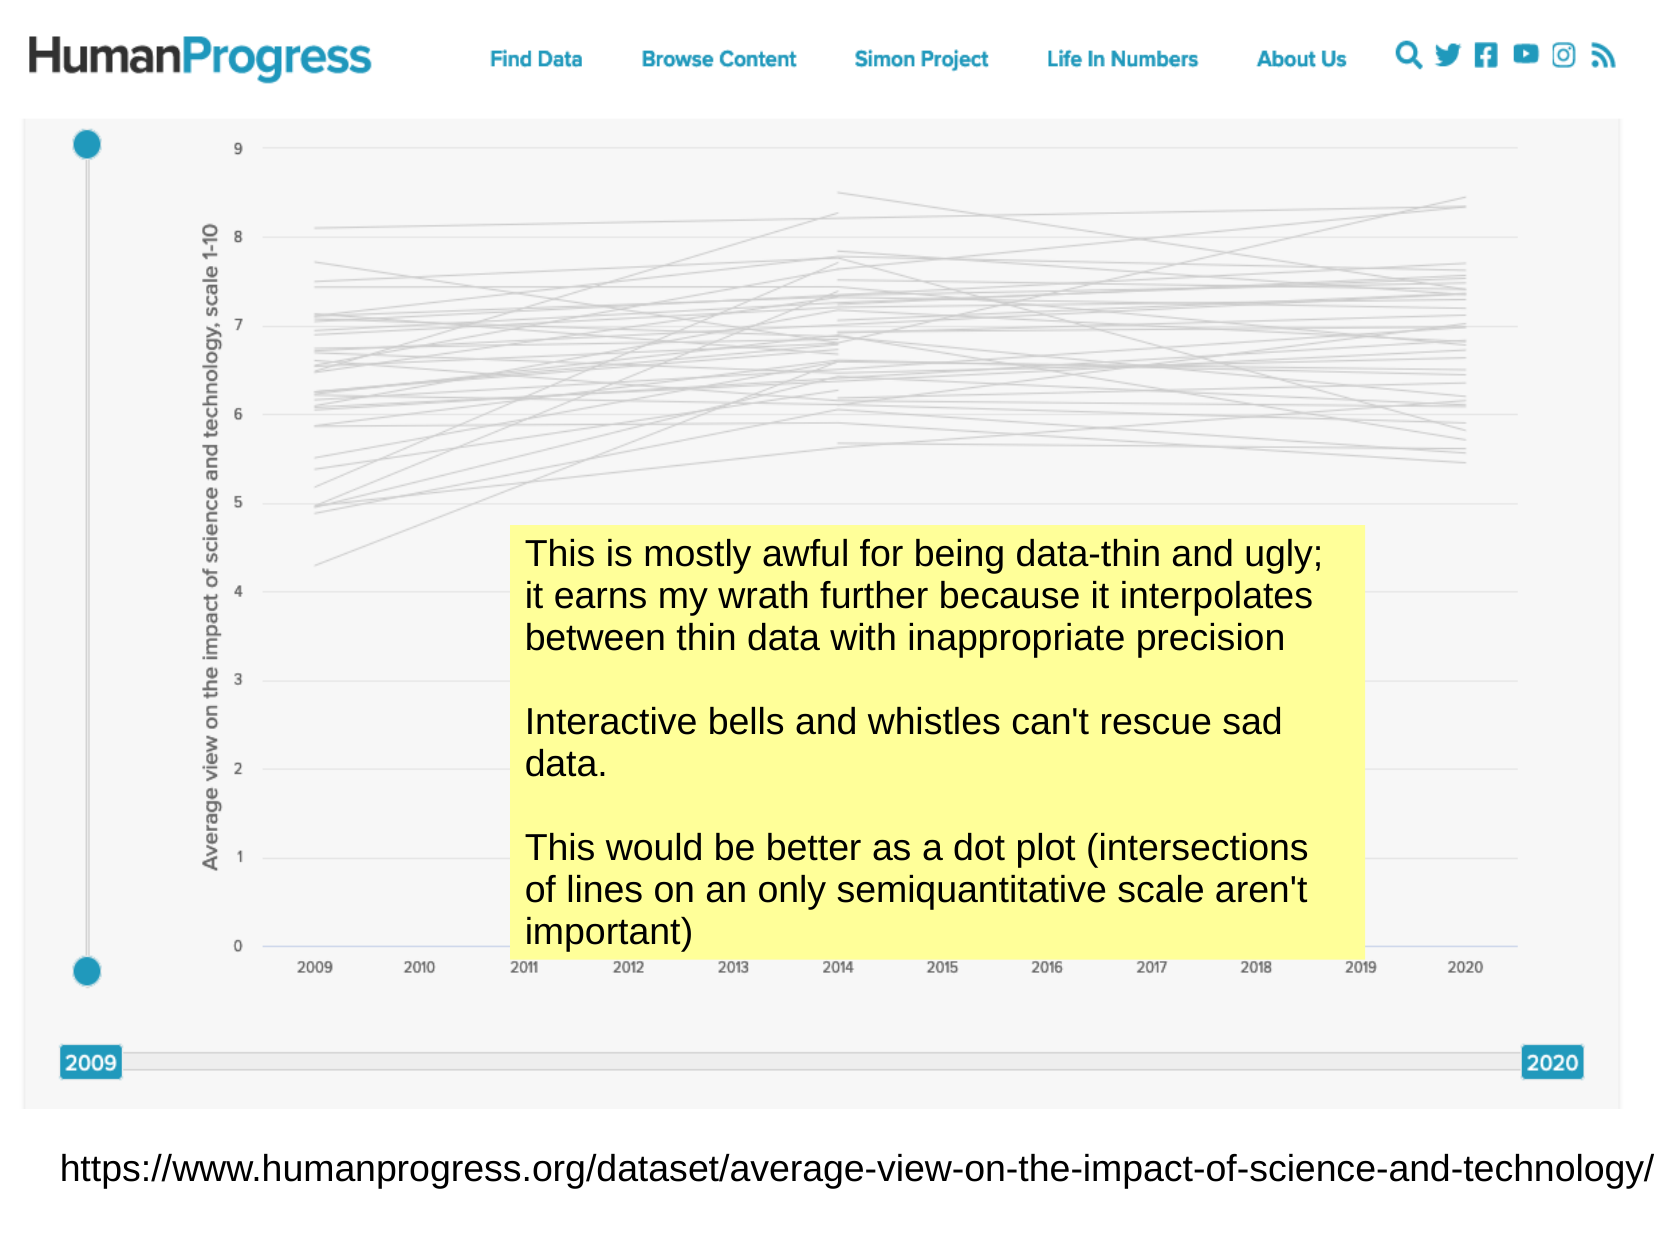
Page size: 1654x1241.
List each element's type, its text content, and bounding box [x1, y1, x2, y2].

picture [0, 14, 1636, 1109]
text_box https://www.humanprogress.org/dataset/average-view-on-the-impact-of-science-and-technology/ [45, 1140, 1654, 1197]
text_box This is mostly awful for being data-thin and ugly; it earns my wrath further because it interpolates between thin data with inappropriate precision Interactive bells and whistles can't rescue sad data. This would be better as a dot plot (intersections of lines on an only semiquantitative scale aren't important) [510, 525, 1366, 960]
